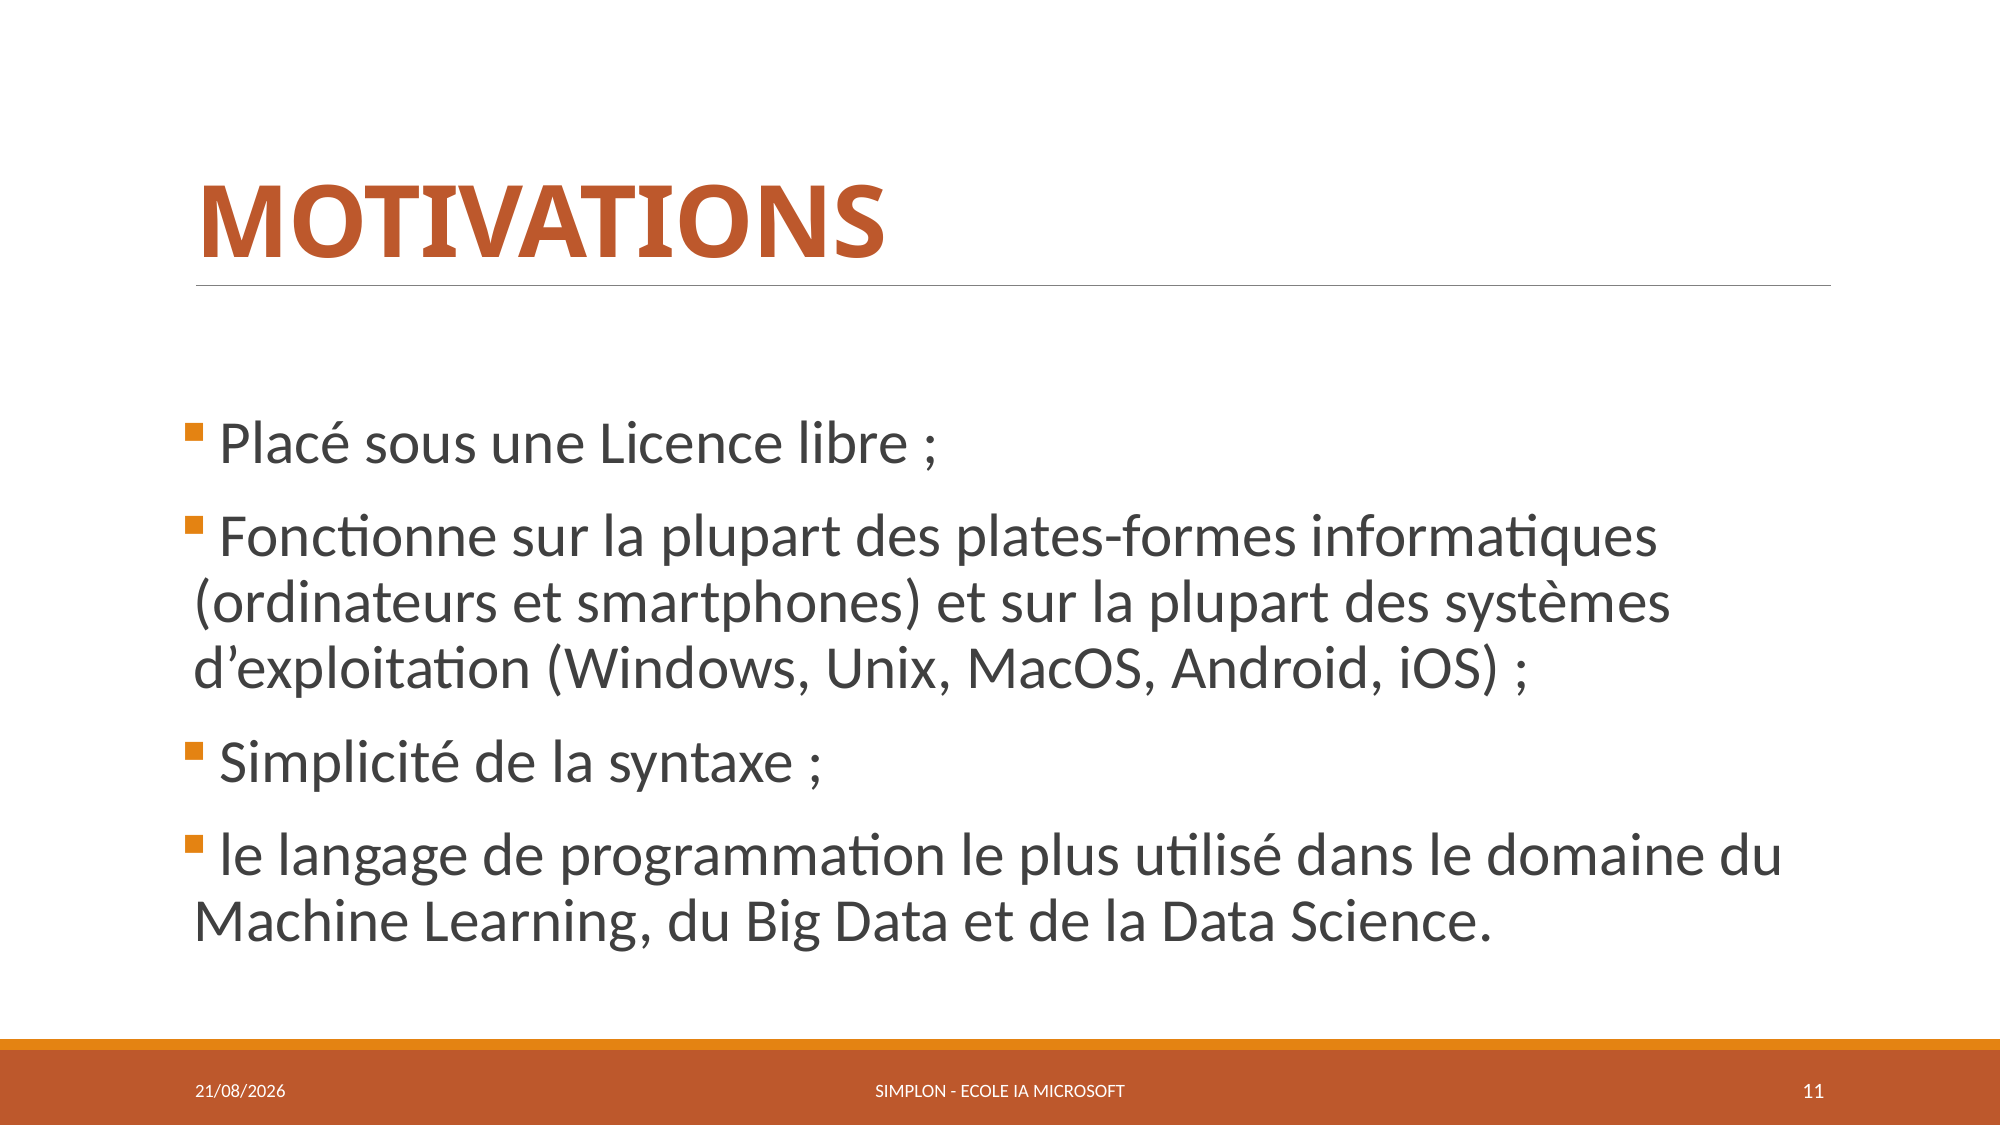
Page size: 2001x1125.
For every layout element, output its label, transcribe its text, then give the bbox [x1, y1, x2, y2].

slide_number <numéro> [1624, 1059, 1840, 1120]
list Placé sous une Licence libre ; Fonctionne sur la plupart des plates-formes informatiques (ordinateurs et smartphones) et sur la plupart des systèmes d’exploitation (Windows, Unix, MacOS, Android, iOS) ; Simplicité de la syntaxe ; le langage de programmation le plus utilisé dans le domaine du Machine Learning, du Big Data et de la Data Science. [180, 302, 1830, 976]
slide_number 16/01/2020 [180, 1059, 586, 1120]
footer Simplon - Ecole IA Microsoft [604, 1059, 1396, 1120]
title MOTIVATIONS [180, 47, 1830, 285]
